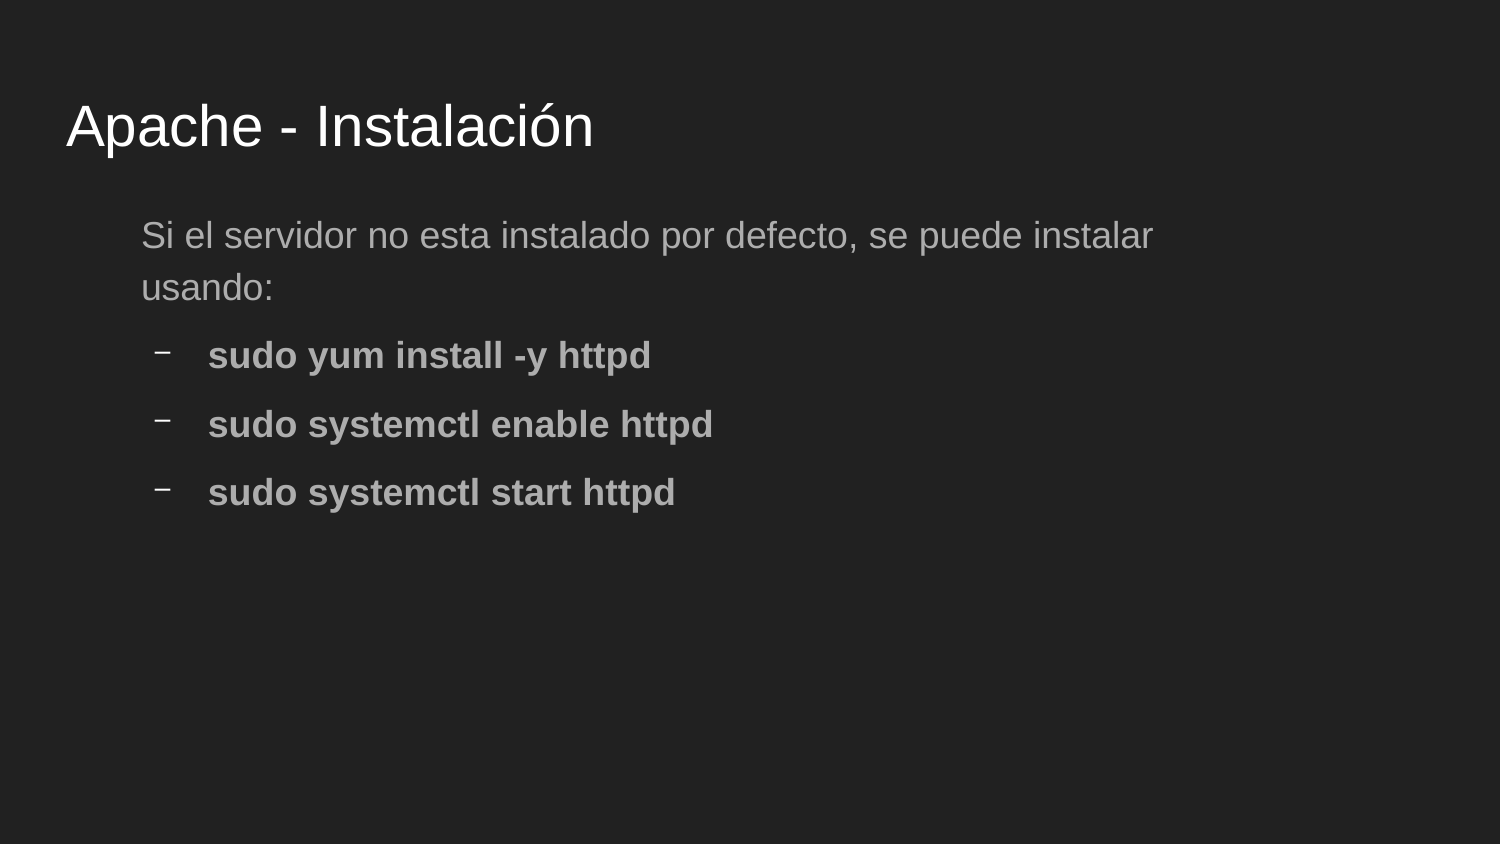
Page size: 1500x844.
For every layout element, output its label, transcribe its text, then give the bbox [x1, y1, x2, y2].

list Si el servidor no esta instalado por defecto, se puede instalar usando: sudo yum install -y httpd sudo systemctl enable httpd sudo systemctl start httpd [51, 189, 1261, 750]
title Apache - Instalación [51, 72, 1449, 167]
